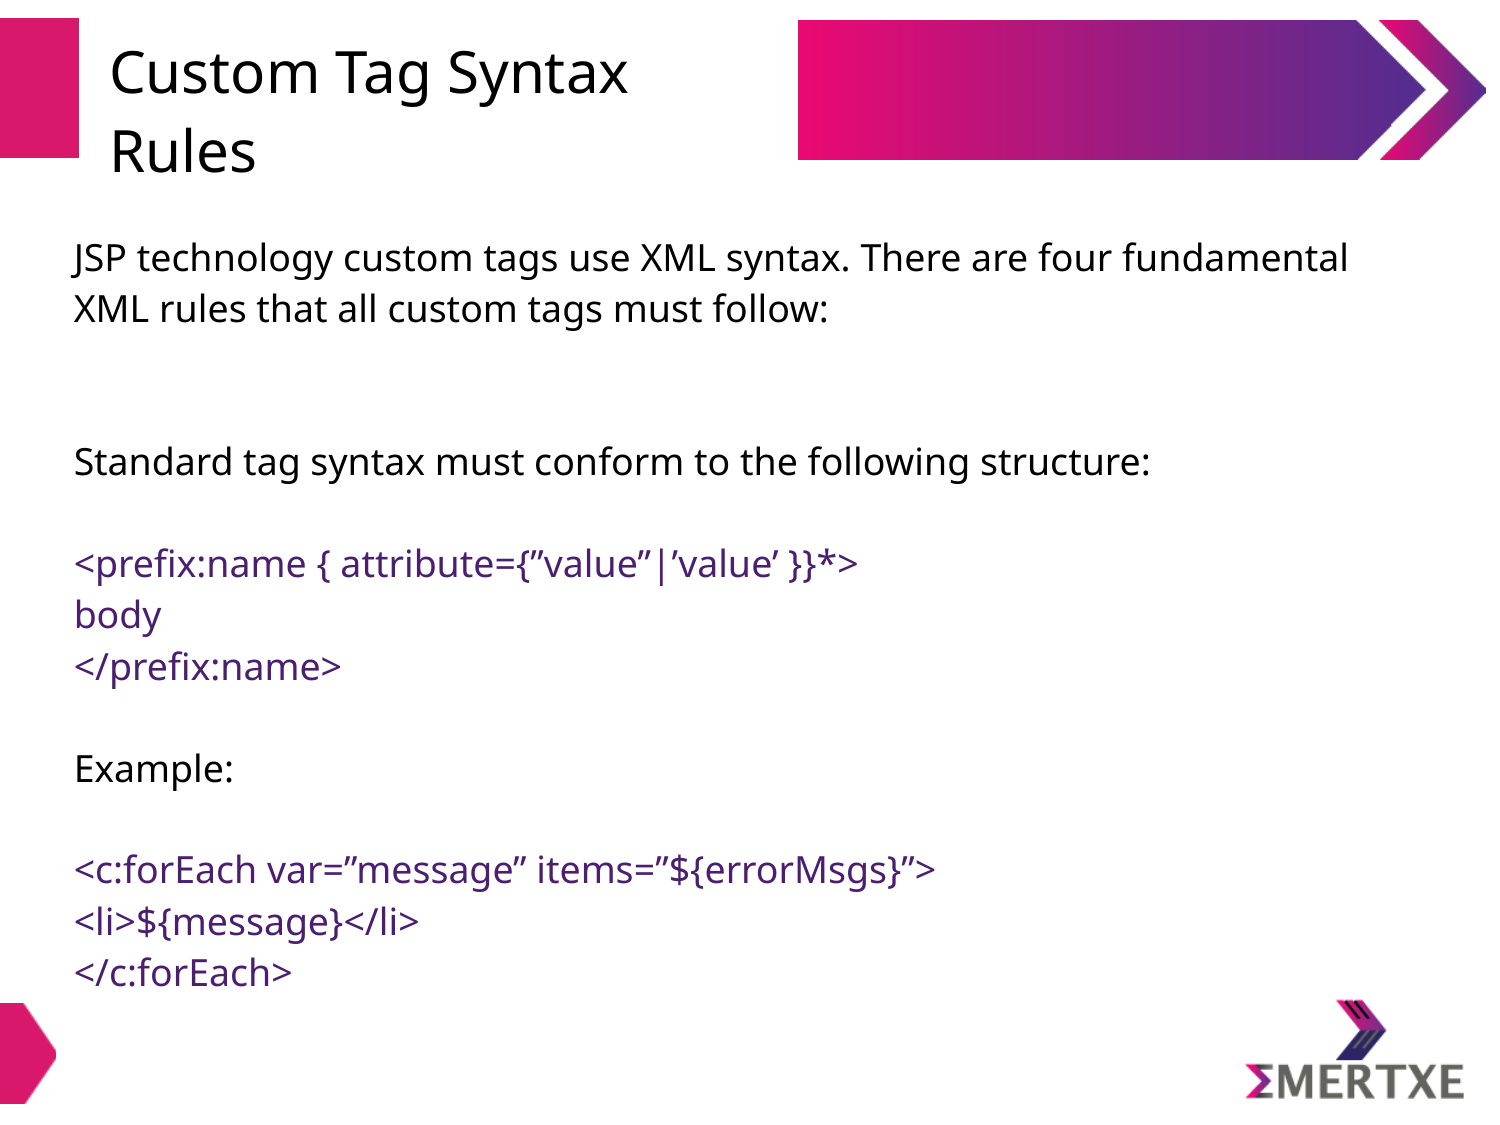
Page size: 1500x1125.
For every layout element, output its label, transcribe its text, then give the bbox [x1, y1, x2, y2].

text_box JSP technology custom tags use XML syntax. There are four fundamental XML rules that all custom tags must follow: Standard tag syntax must conform to the following structure: <prefix:name { attribute={”value”|’value’ }}*> body </prefix:name> Example: <c:forEach var=”message” items=”${errorMsgs}”> <li>${message}</li> </c:forEach> [59, 224, 1430, 900]
text_box Custom Tag Syntax Rules [94, 23, 745, 175]
picture [1245, 996, 1465, 1099]
picture [798, 20, 1486, 160]
